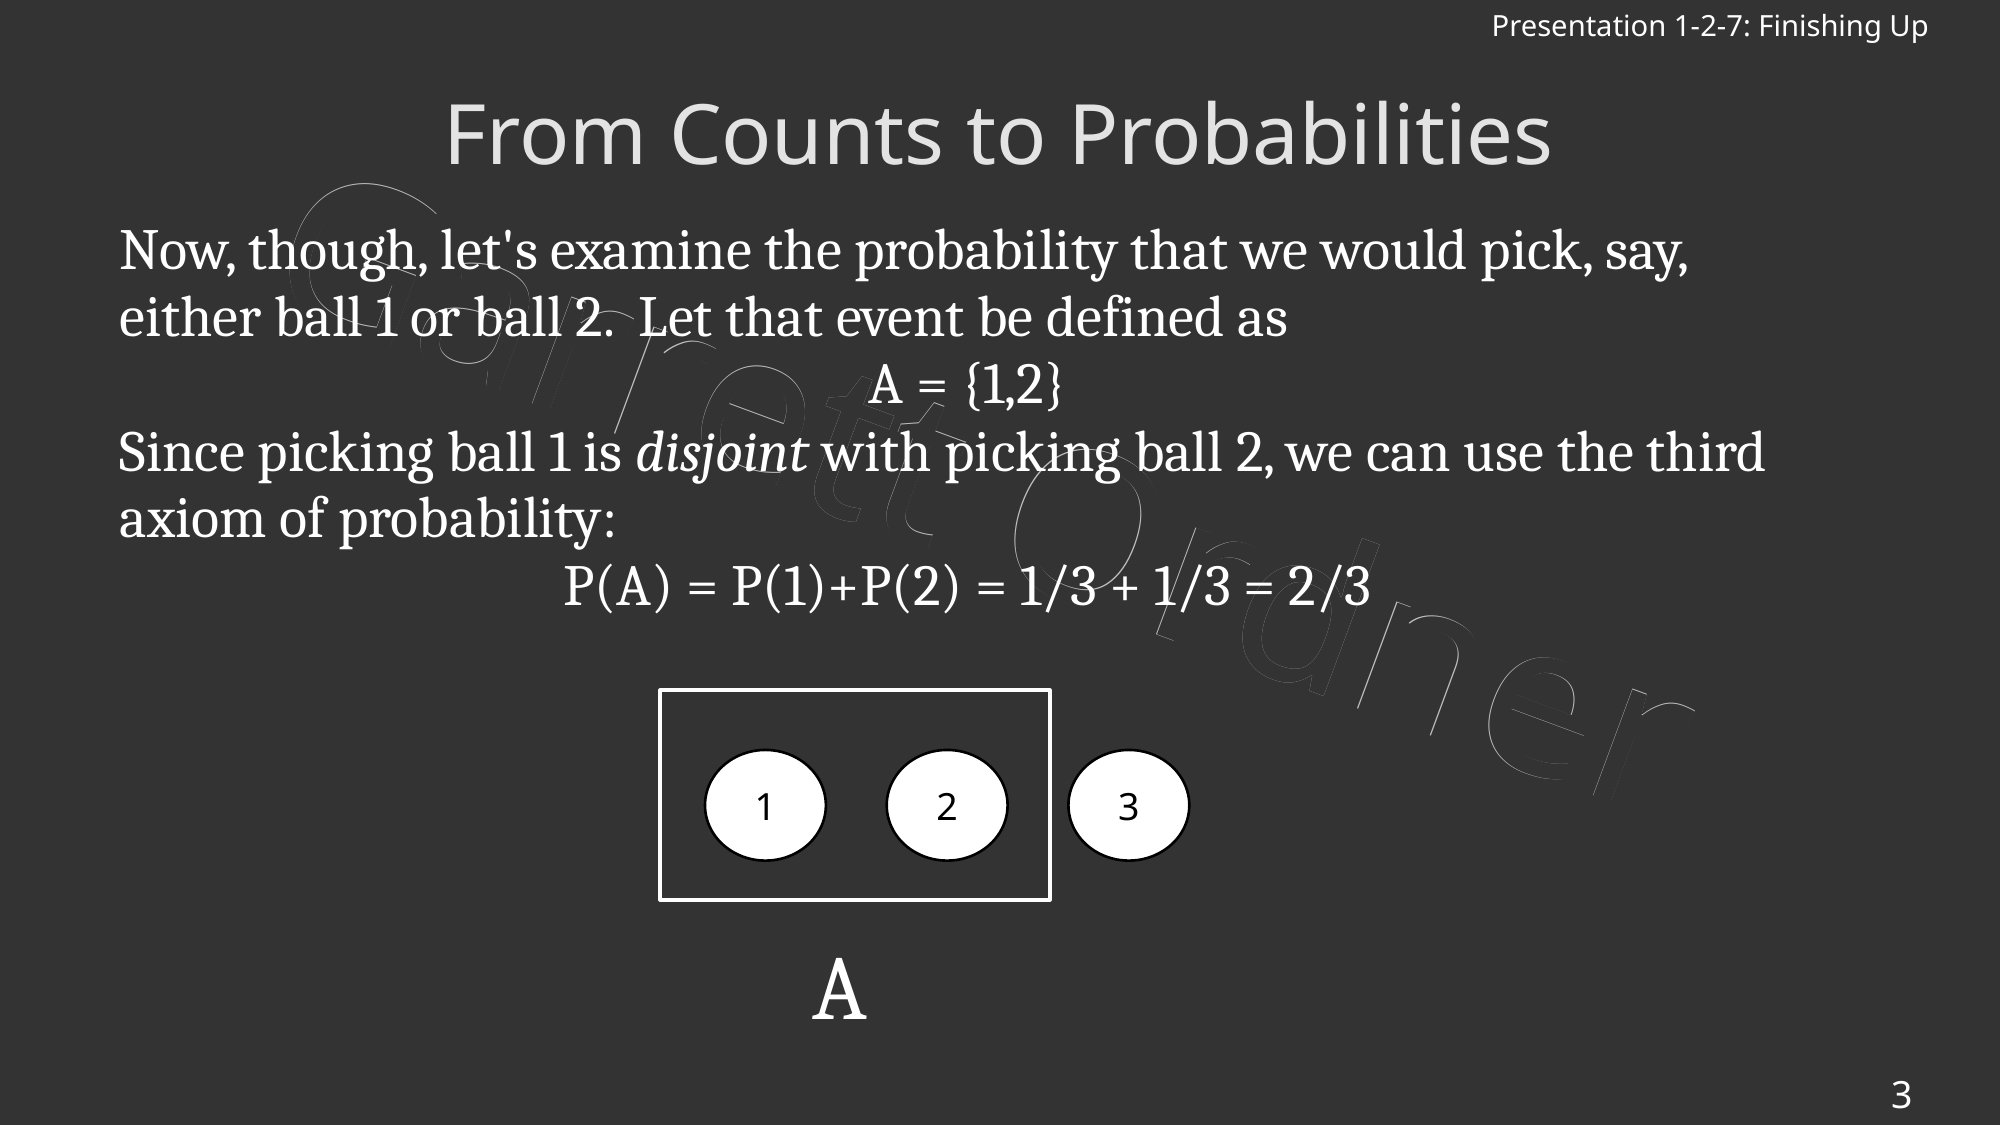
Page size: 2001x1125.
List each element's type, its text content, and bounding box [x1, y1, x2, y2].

text_box A [750, 930, 931, 1053]
slide_number <number> [1876, 1063, 2000, 1124]
text_box 3 [1068, 749, 1190, 861]
text_box 1 [705, 749, 826, 861]
title From Counts to Probabilities [136, 73, 1862, 280]
text_box 2 [886, 749, 1008, 861]
text_box Now, though, let's examine the probability that we would pick, say, either ball 1 or ball 2. Let that event be defined as A = {1,2} Since picking ball 1 is disjoint with picking ball 2, we can use the third axiom of probability: P(A) = P(1)+P(2) = 1/3 + 1/3 = 2/3 [105, 210, 1831, 703]
